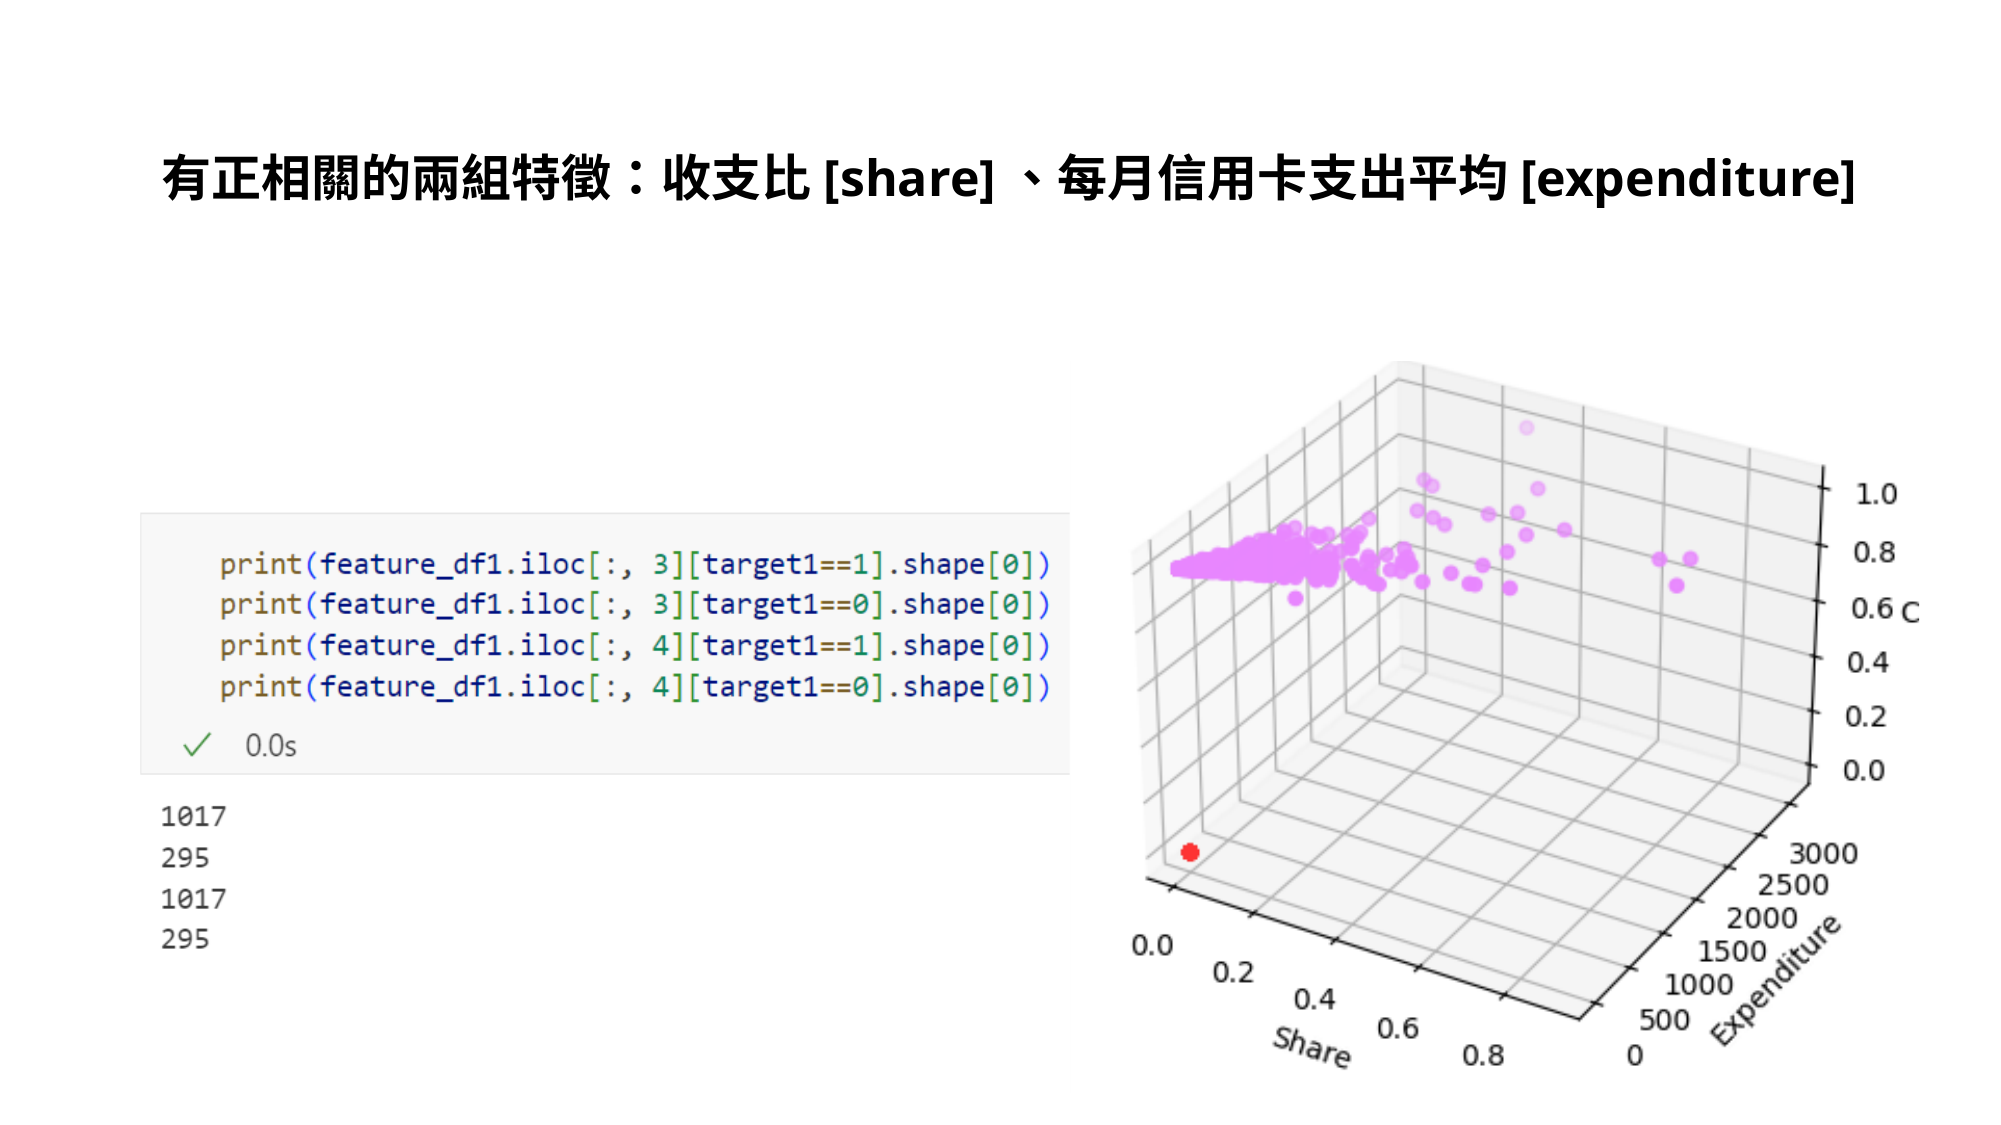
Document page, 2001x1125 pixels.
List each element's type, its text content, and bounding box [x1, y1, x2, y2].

picture [140, 361, 1920, 1093]
text_box 有正相關的兩組特徵：收支比[share]、每月信用卡支出平均[expenditure] [147, 139, 1872, 215]
